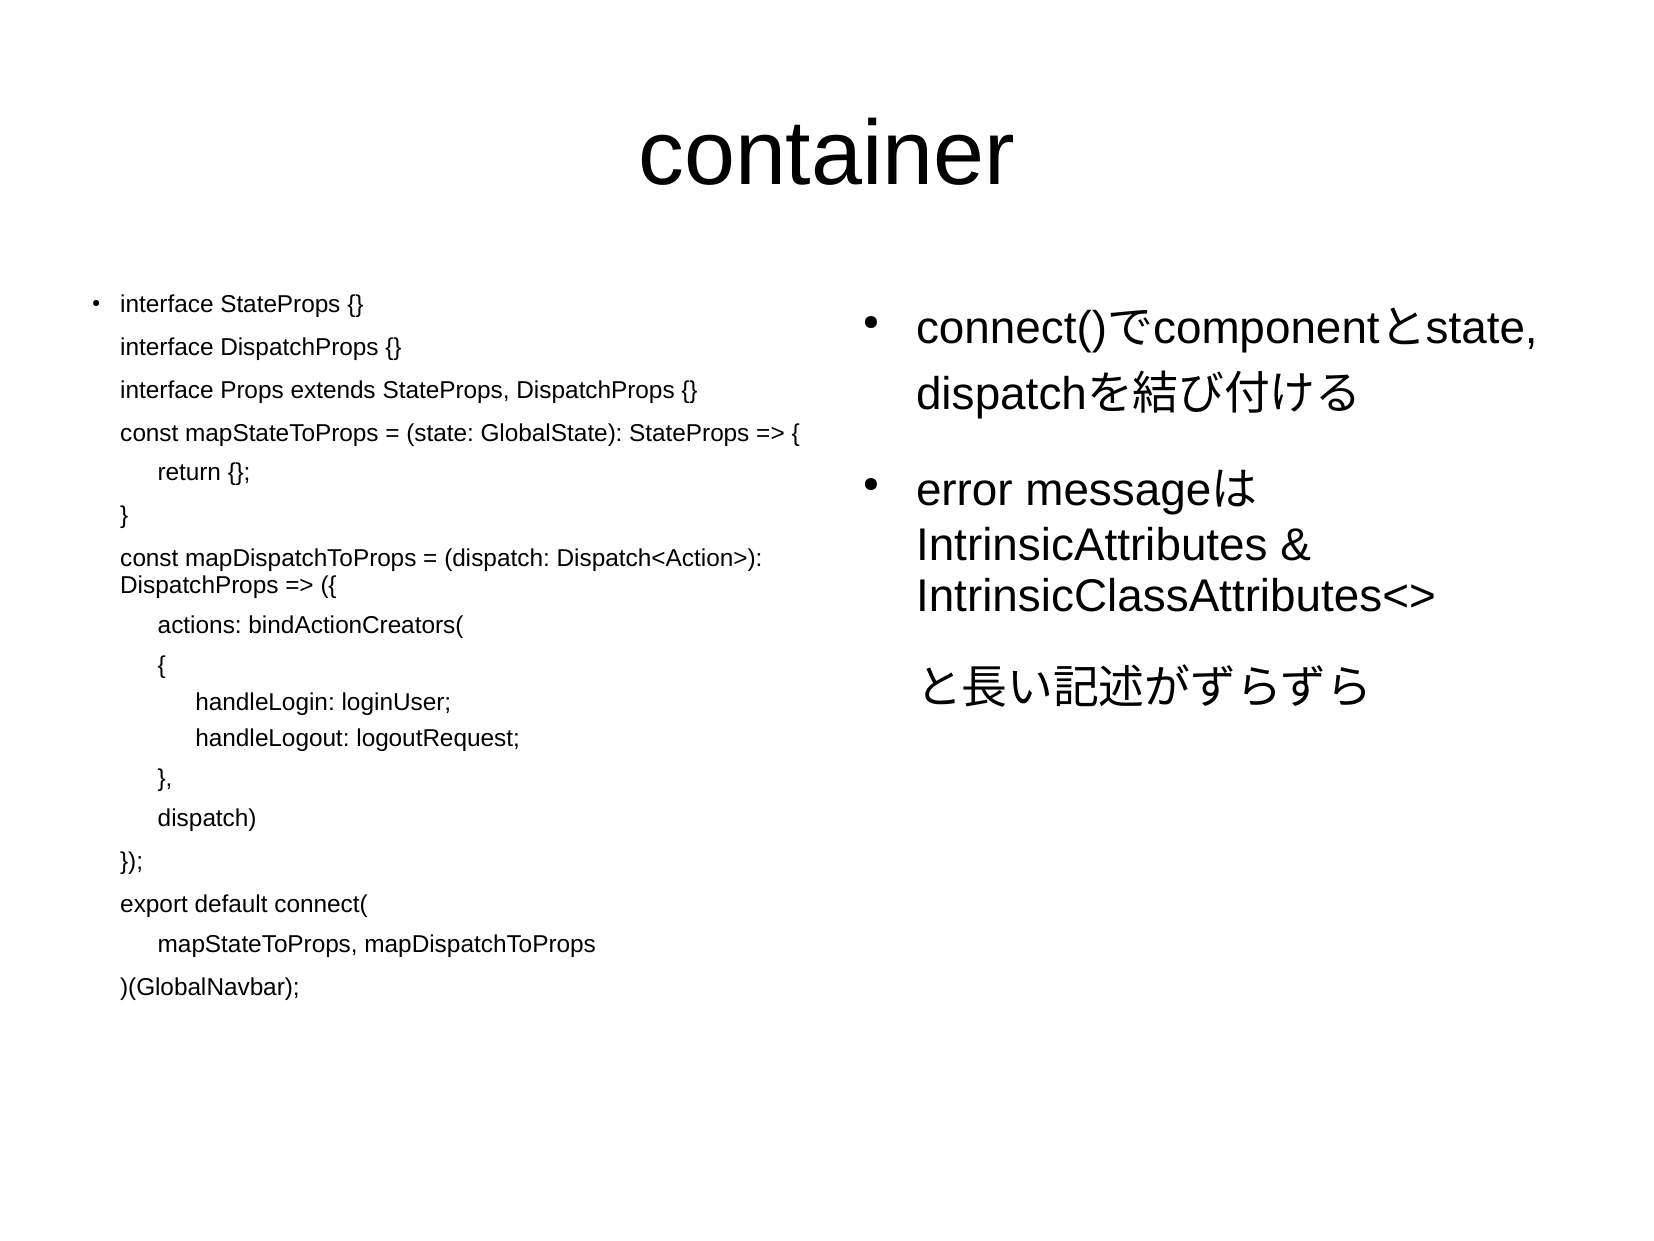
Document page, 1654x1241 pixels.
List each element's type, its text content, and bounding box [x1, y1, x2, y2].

list connect()でcomponentとstate, dispatchを結び付ける error messageは IntrinsicAttributes & IntrinsicClassAttributes<> と長い記述がずらずら [845, 290, 1572, 1010]
list interface StateProps {} interface DispatchProps {} interface Props extends StateProps, DispatchProps {} const mapStateToProps = (state: GlobalState): StateProps => { return {}; } const mapDispatchToProps = (dispatch: Dispatch<Action>): DispatchProps => ({ actions: bindActionCreators( { handleLogin: loginUser; handleLogout: logoutRequest; }, dispatch) }); export default connect( mapStateToProps, mapDispatchToProps )(GlobalNavbar); [82, 290, 809, 1010]
title container [82, 49, 1571, 257]
